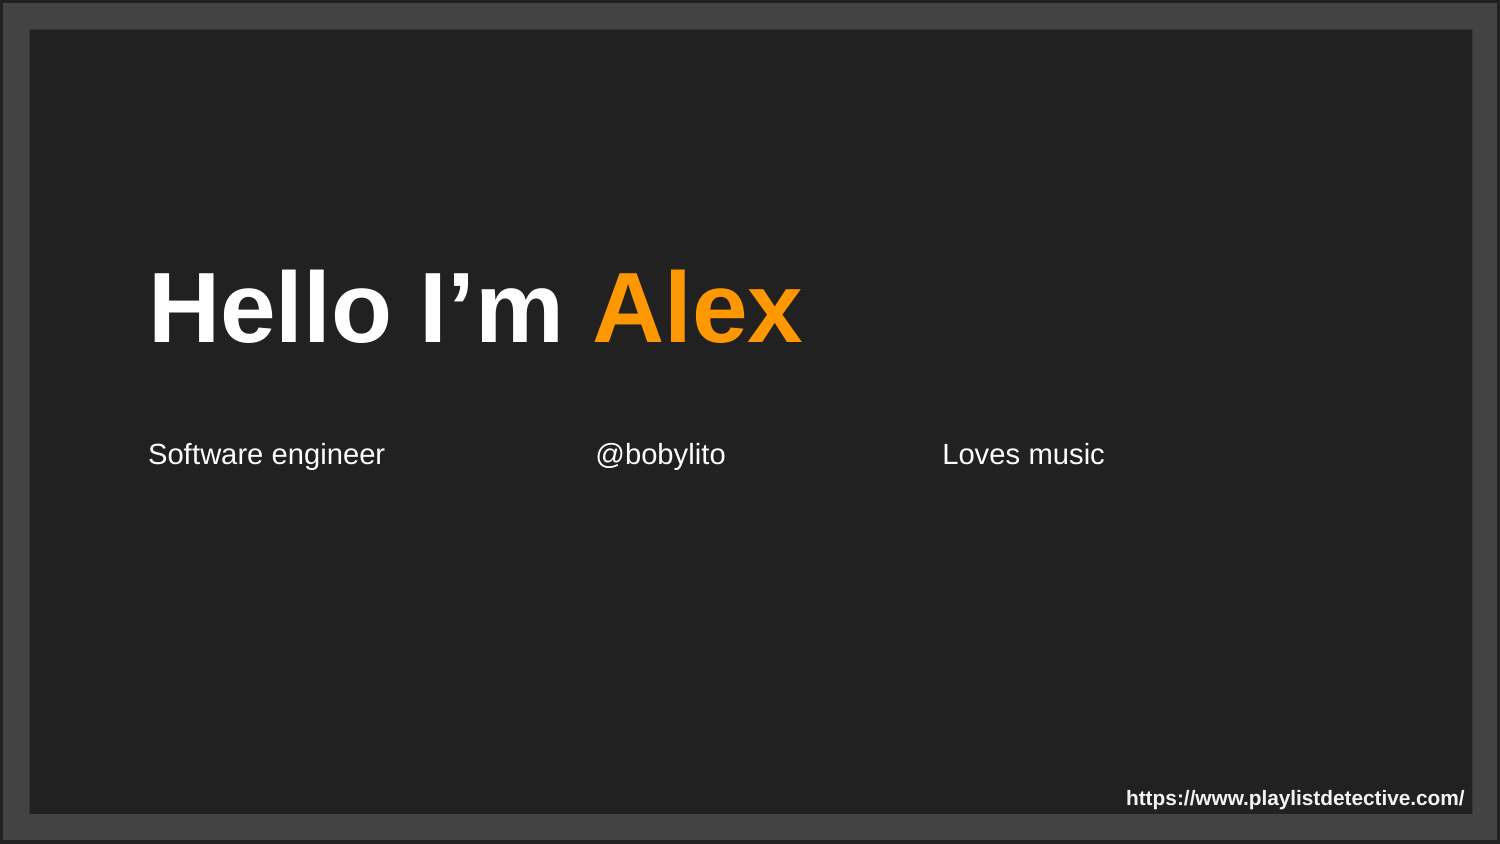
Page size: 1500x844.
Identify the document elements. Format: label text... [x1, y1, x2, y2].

list Software engineer [133, 415, 409, 732]
title Hello I’m Alex [133, 105, 1033, 378]
slide_number https://www.playlistdetective.com/ [1016, 764, 1480, 830]
list @bobylito [580, 415, 750, 732]
list Loves music [927, 415, 1332, 732]
